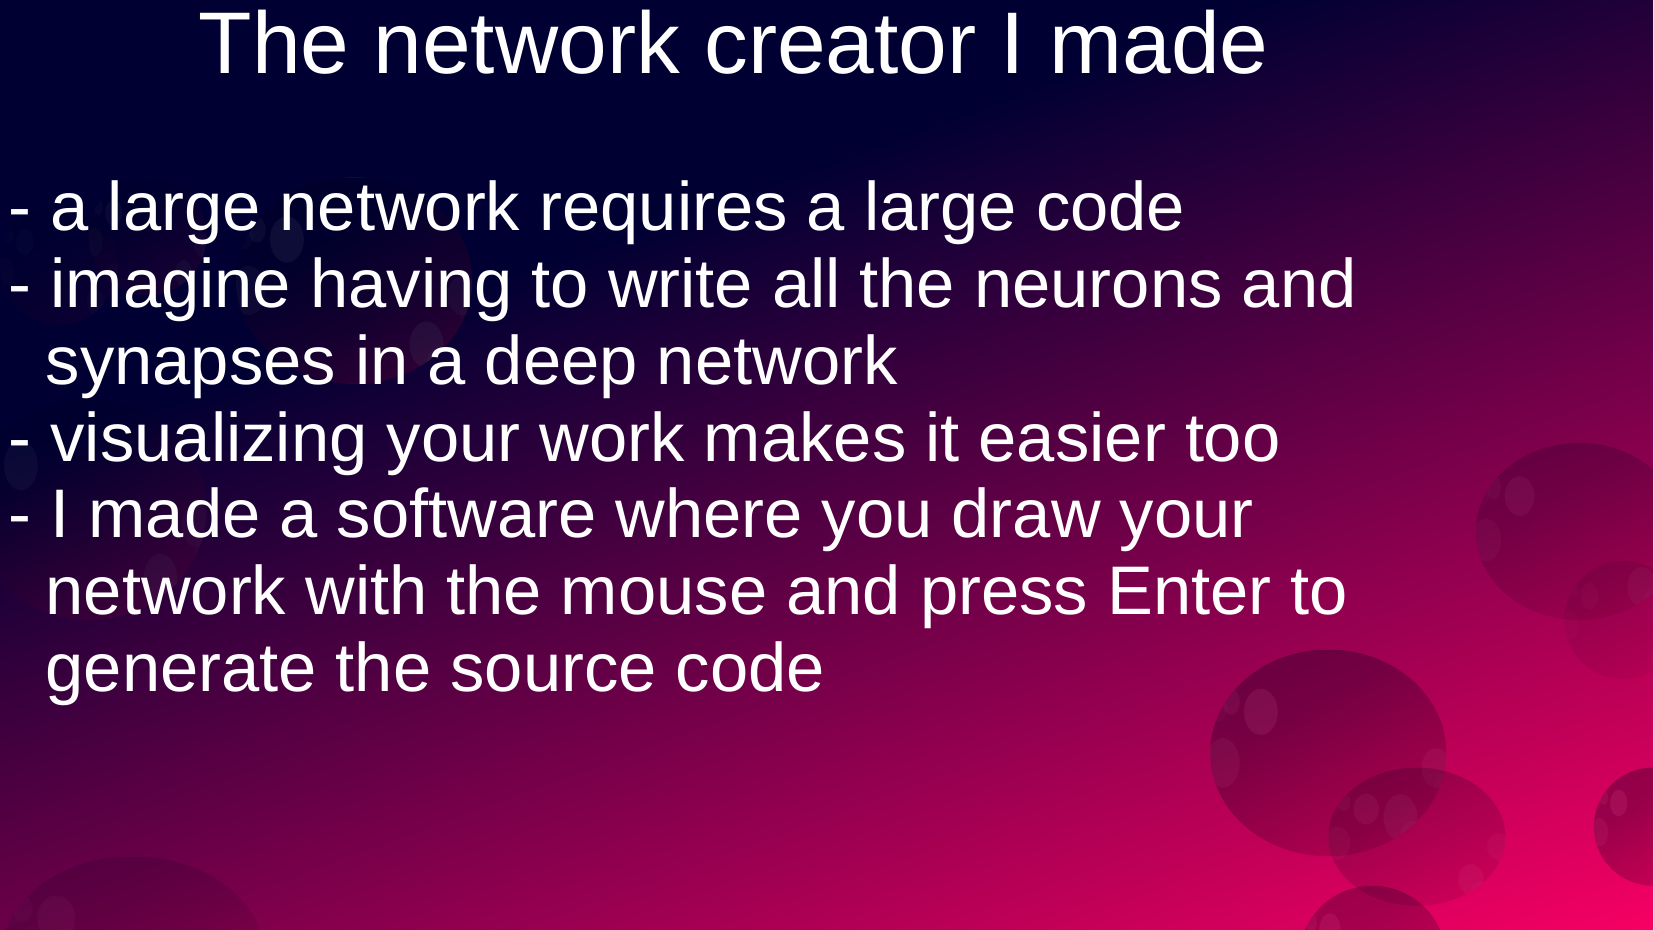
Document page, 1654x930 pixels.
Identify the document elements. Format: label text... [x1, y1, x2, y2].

title The network creator I made - a large network requires a large code - imagine having to write all the neurons and synapses in a deep network - visualizing your work makes it easier too - I made a software where you draw your network with the mouse and press Enter to generate the source code [0, 0, 1447, 707]
picture [1648, 0, 1654, 930]
